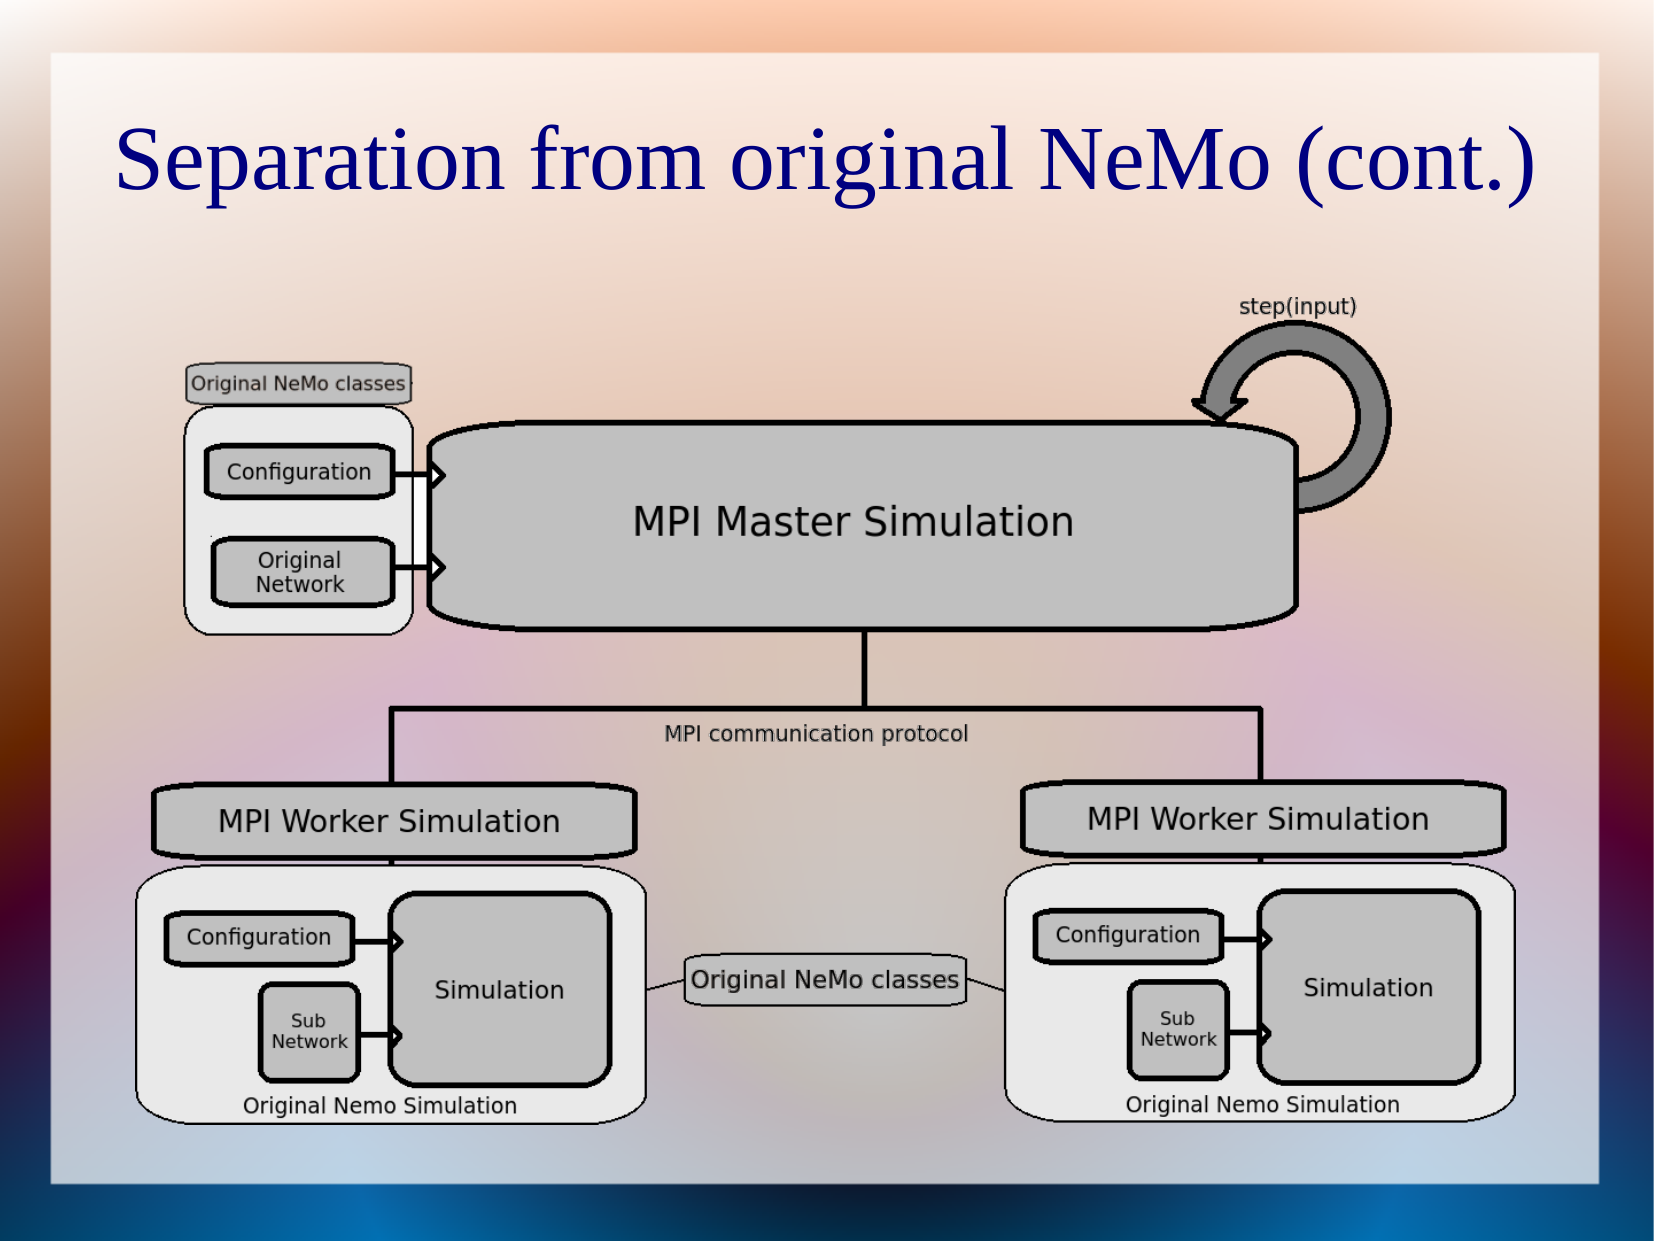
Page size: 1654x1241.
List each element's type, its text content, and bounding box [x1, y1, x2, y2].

title Separation from original NeMo (cont.) [82, 55, 1571, 263]
picture [0, 0, 1654, 1241]
